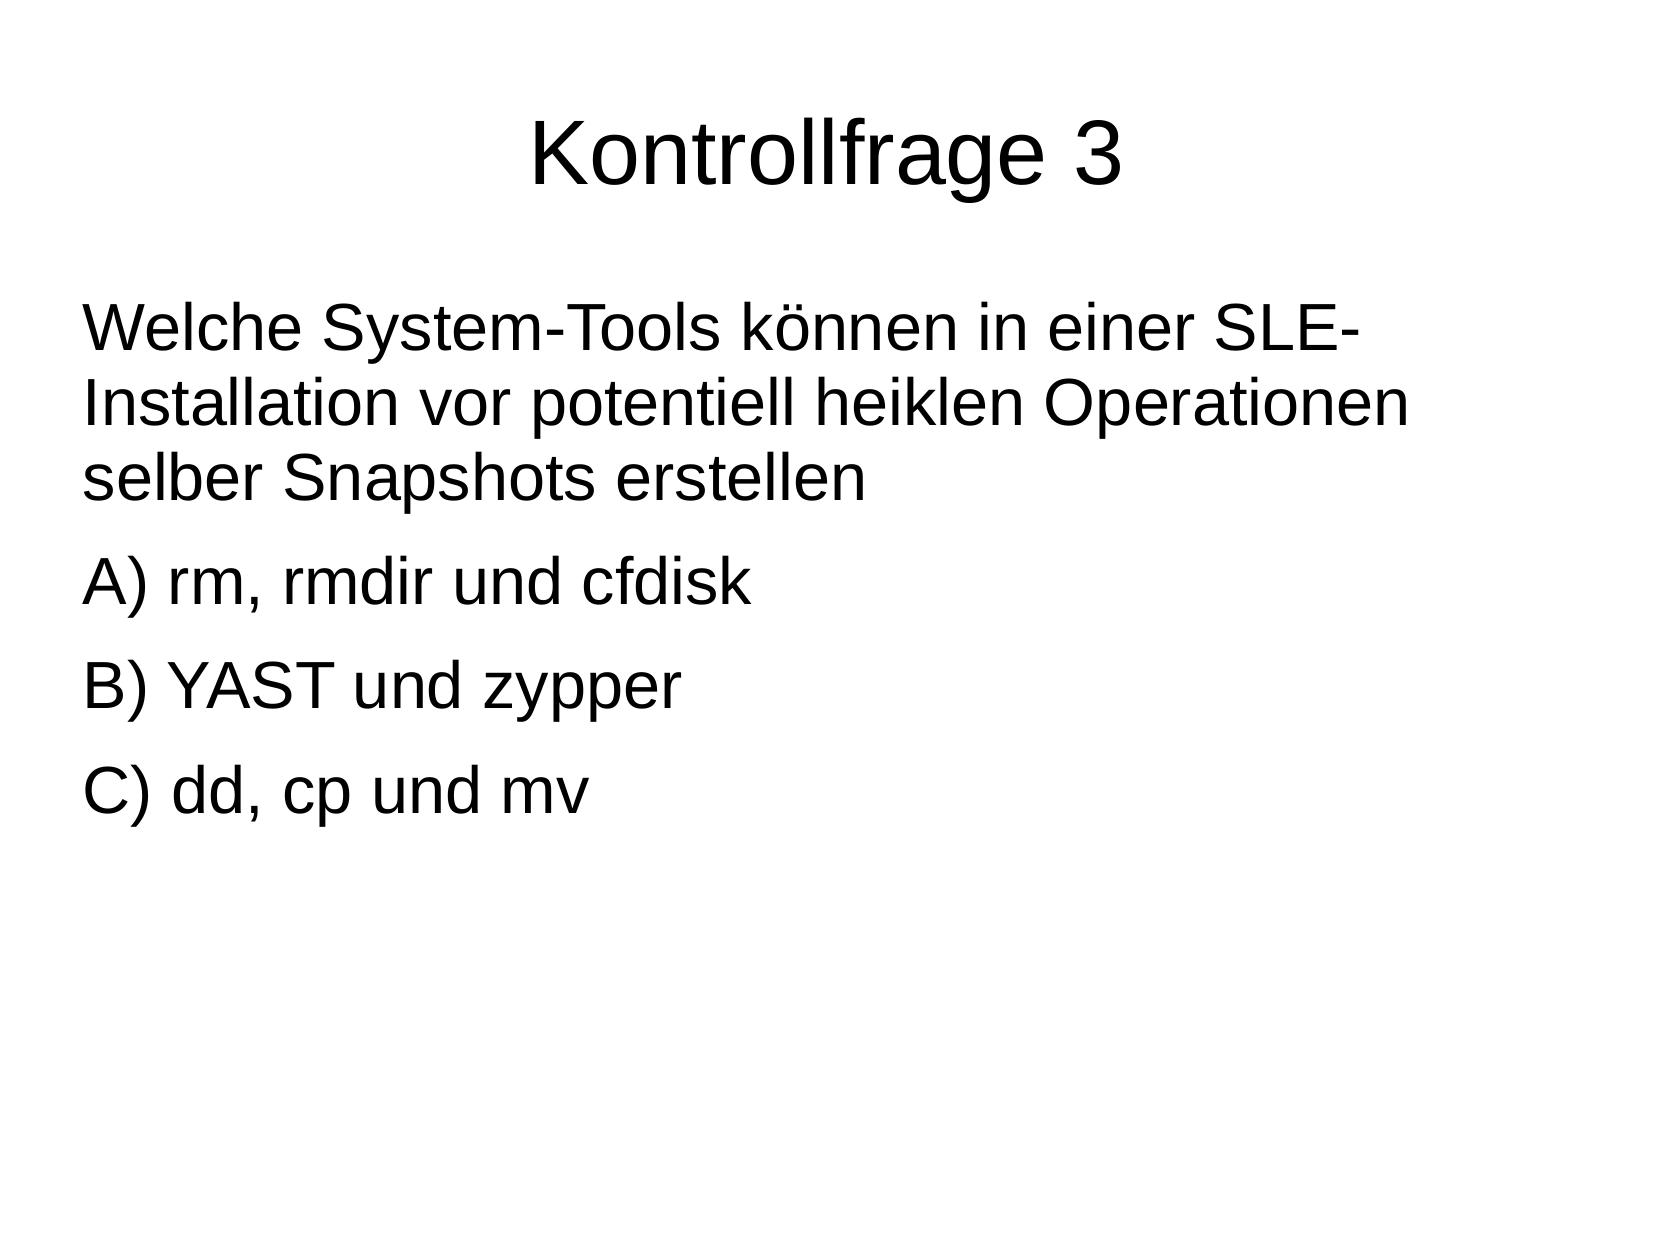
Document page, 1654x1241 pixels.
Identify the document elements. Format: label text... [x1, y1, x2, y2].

list Welche System-Tools können in einer SLE-Installation vor potentiell heiklen Operationen selber Snapshots erstellen A) rm, rmdir und cfdisk B) YAST und zypper C) dd, cp und mv [82, 290, 1571, 1010]
title Kontrollfrage 3 [82, 101, 1571, 205]
